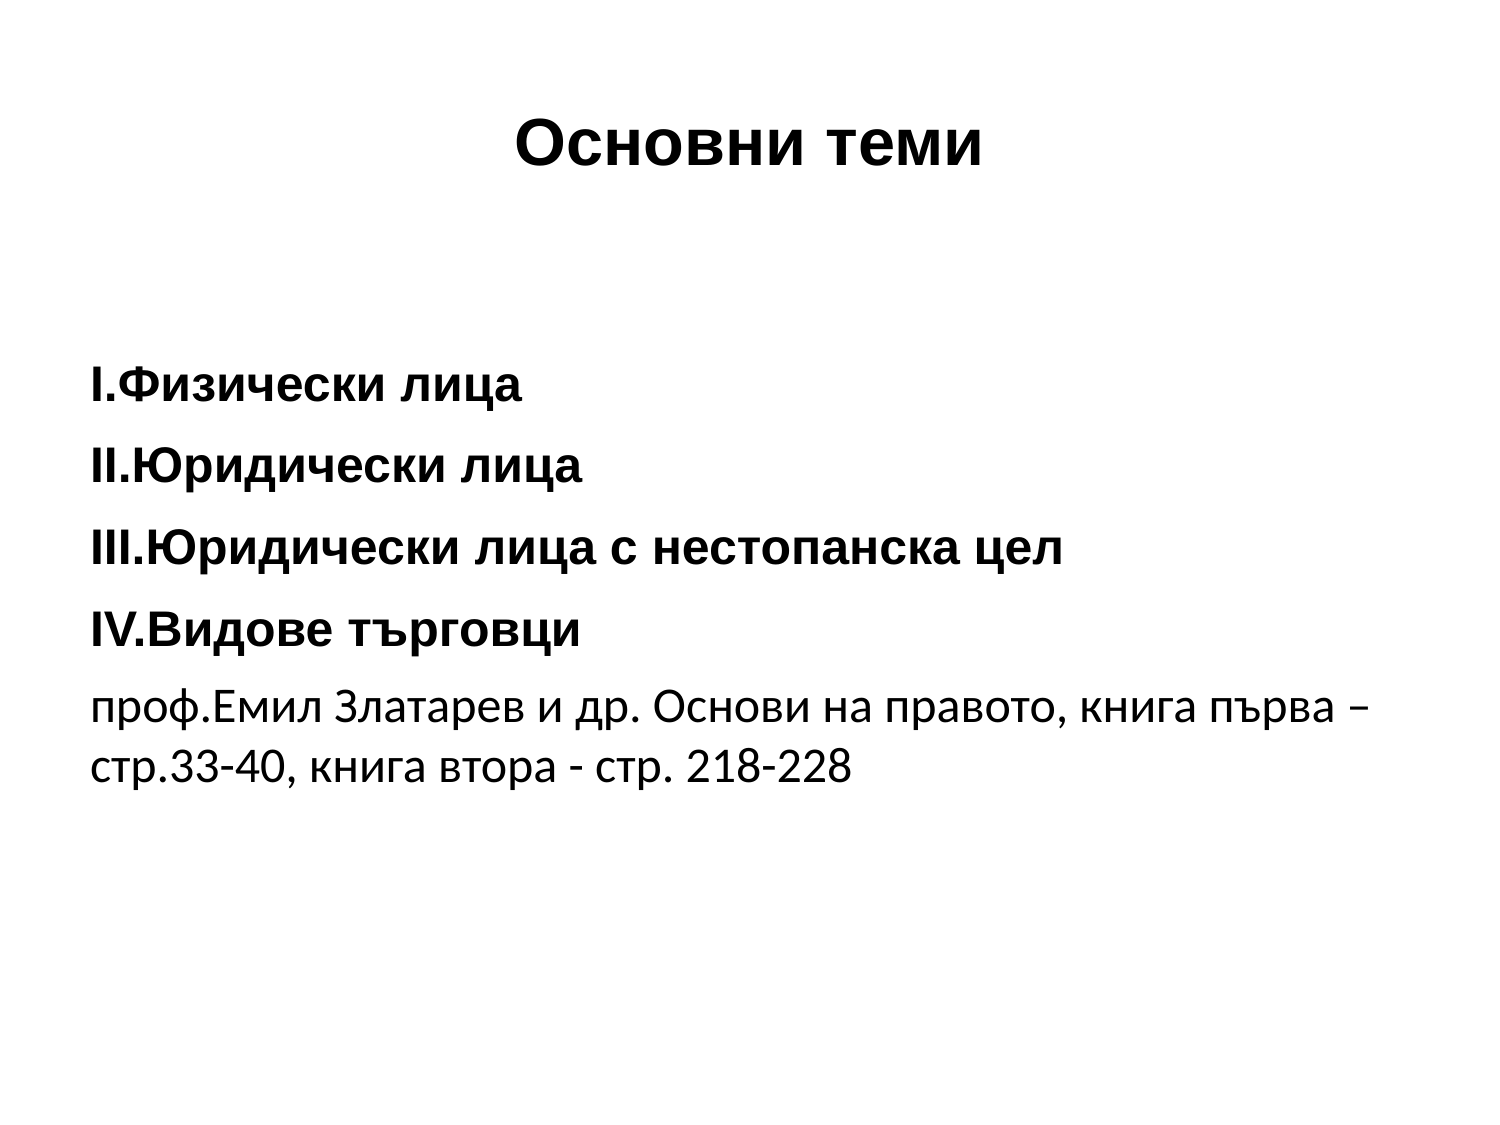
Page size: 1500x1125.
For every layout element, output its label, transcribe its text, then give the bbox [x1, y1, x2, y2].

list І.Физически лица ІІ.Юридически лица ІІІ.Юридически лица с нестопанска цел IV.Видове търговци проф.Емил Златарев и др. Основи на правото, книга първа – стр.33-40, книга втора - стр. 218-228 [75, 262, 1426, 1005]
title Основни теми [75, 45, 1426, 233]
